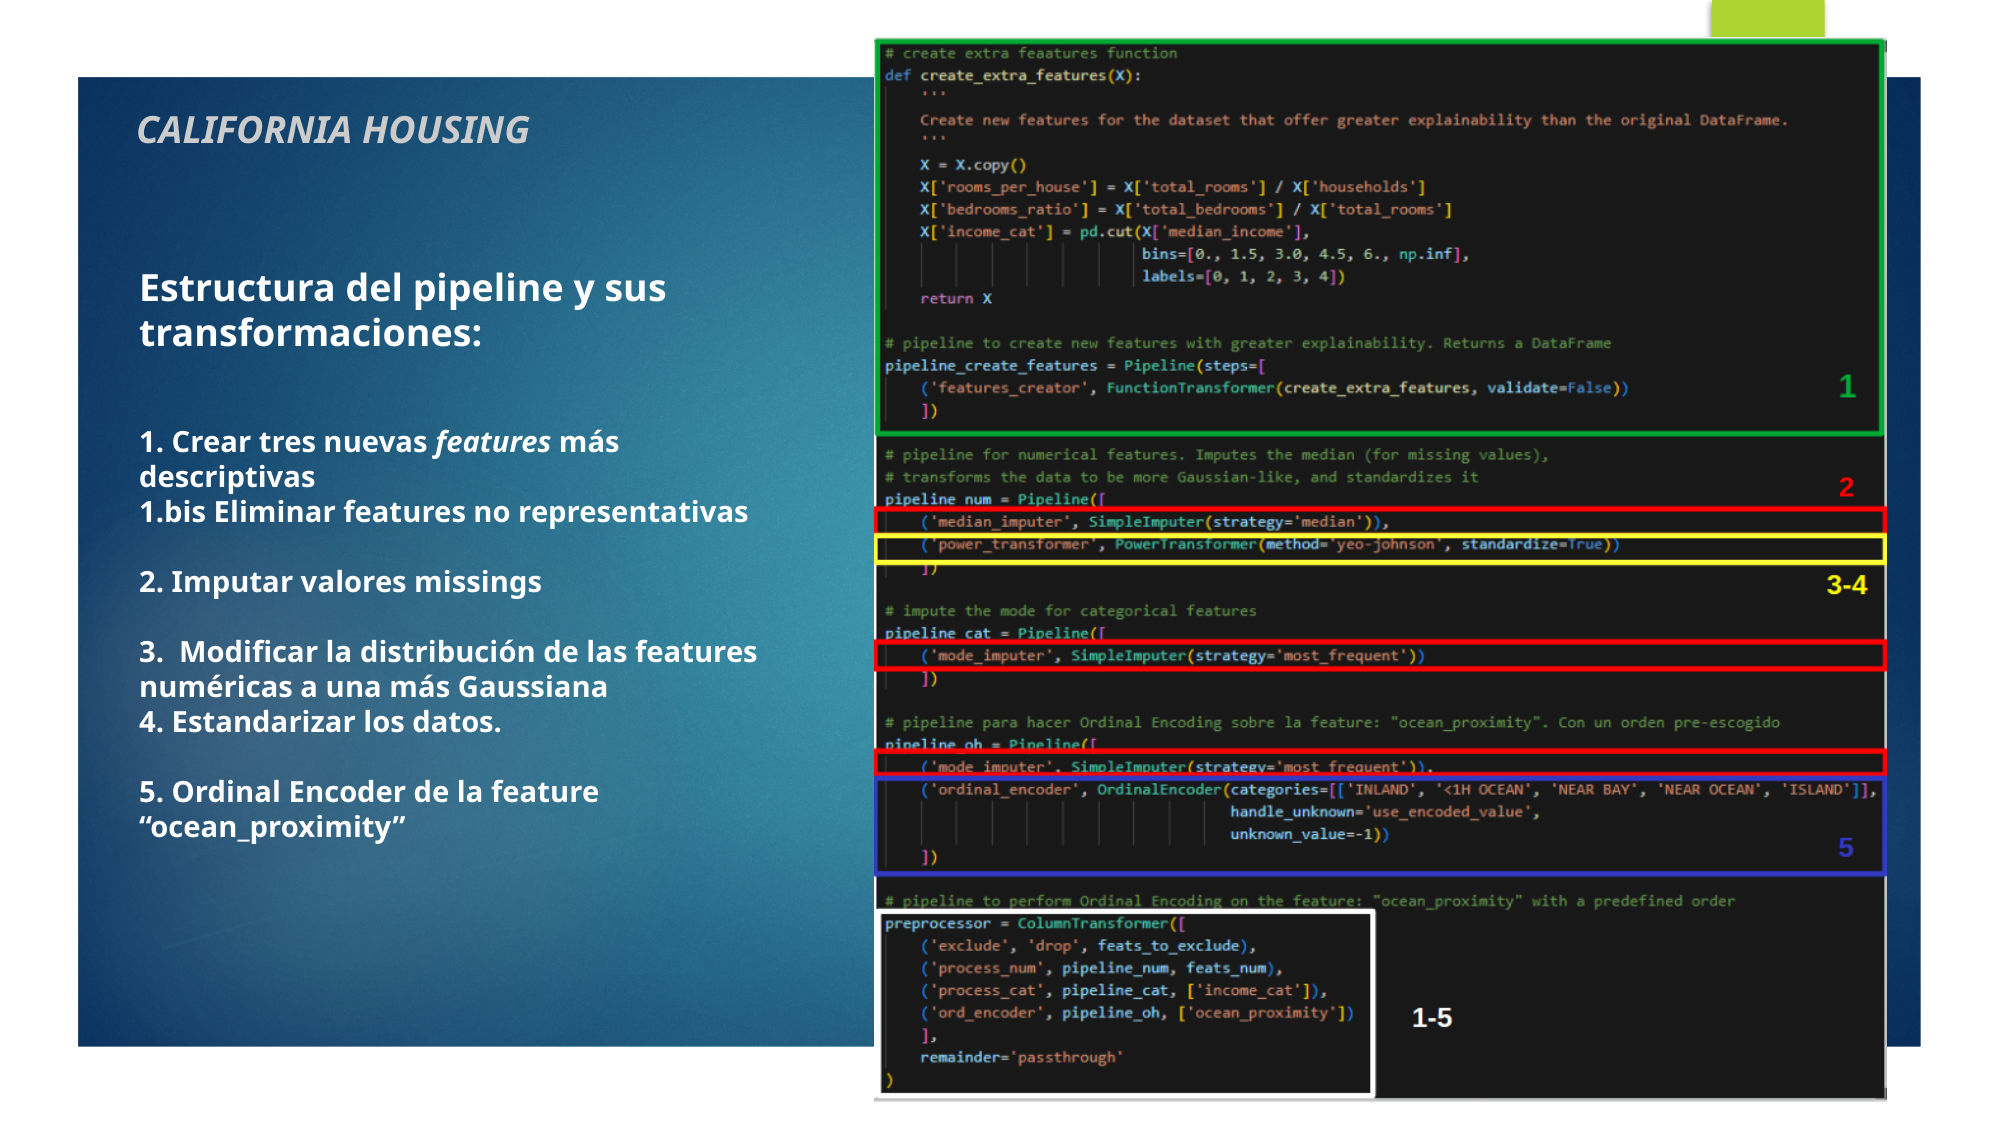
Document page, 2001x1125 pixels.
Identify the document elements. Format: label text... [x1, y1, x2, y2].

text_box Estructura del pipeline y sus transformaciones: 1. Crear tres nuevas features más descriptivas 1.bis Eliminar features no representativas 2. Imputar valores missings 3. Modificar la distribución de las features numéricas a una más Gaussiana 4. Estandarizar los datos. 5. Ordinal Encoder de la feature “ocean_proximity” [124, 256, 800, 851]
picture [79, 37, 1920, 1102]
text_box CALIFORNIA HOUSING [121, 98, 793, 159]
